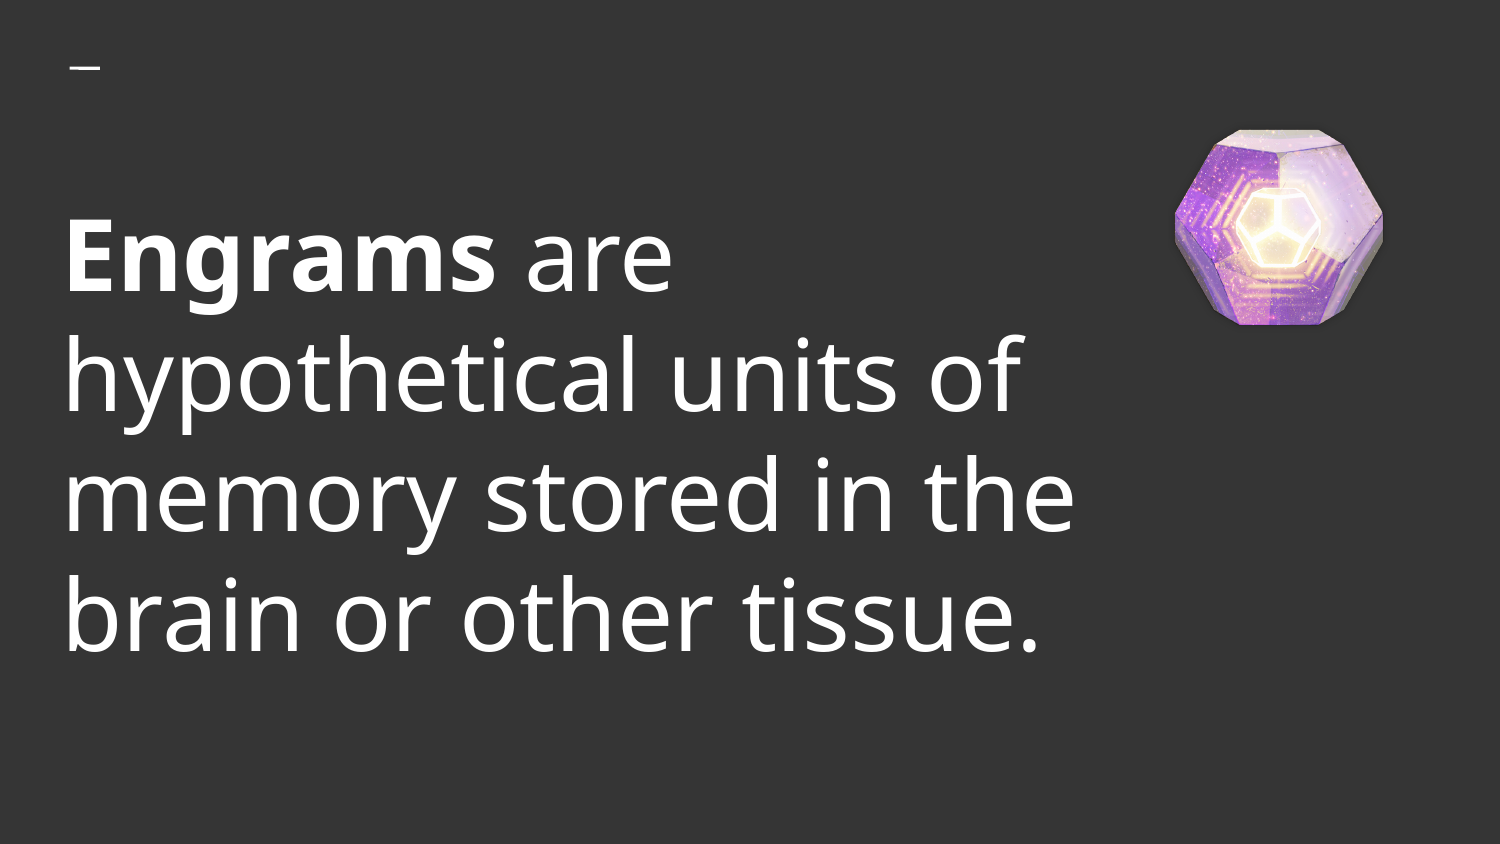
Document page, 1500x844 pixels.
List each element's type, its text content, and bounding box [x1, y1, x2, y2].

title Engrams are hypothetical units of memory stored in the brain or other tissue. [46, 116, 1111, 746]
picture [1168, 116, 1390, 338]
